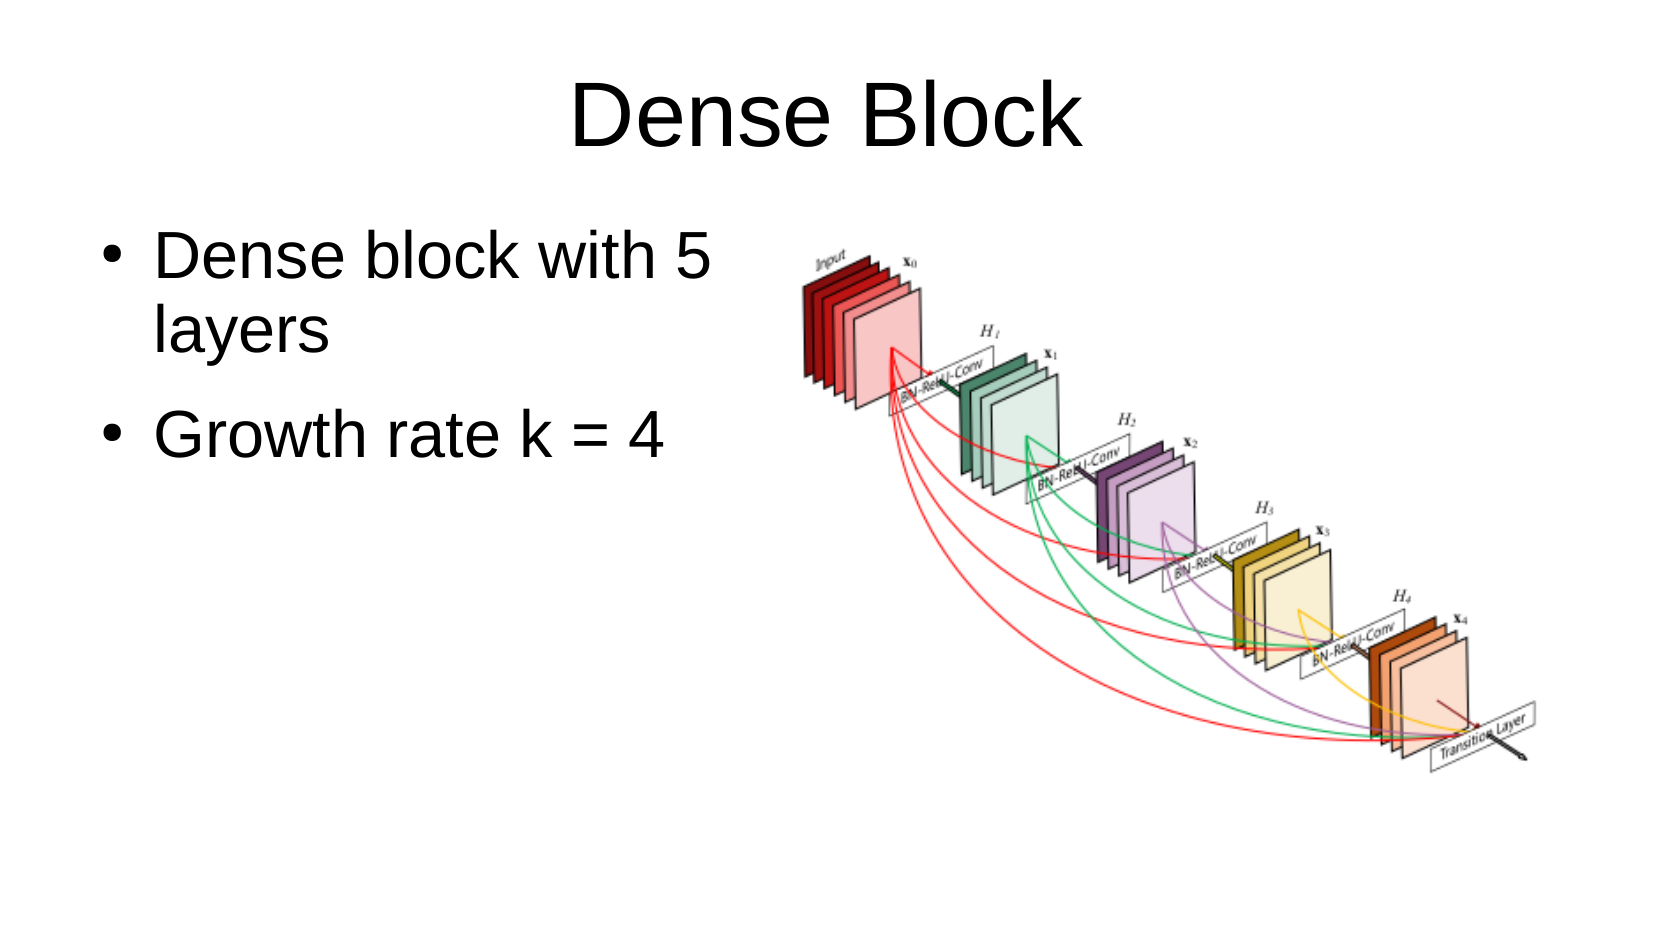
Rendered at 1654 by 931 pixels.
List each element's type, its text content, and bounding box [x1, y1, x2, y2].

title Dense Block [82, 37, 1571, 193]
list Dense block with 5 layers Growth rate k = 4 [82, 217, 736, 758]
picture [760, 224, 1561, 798]
